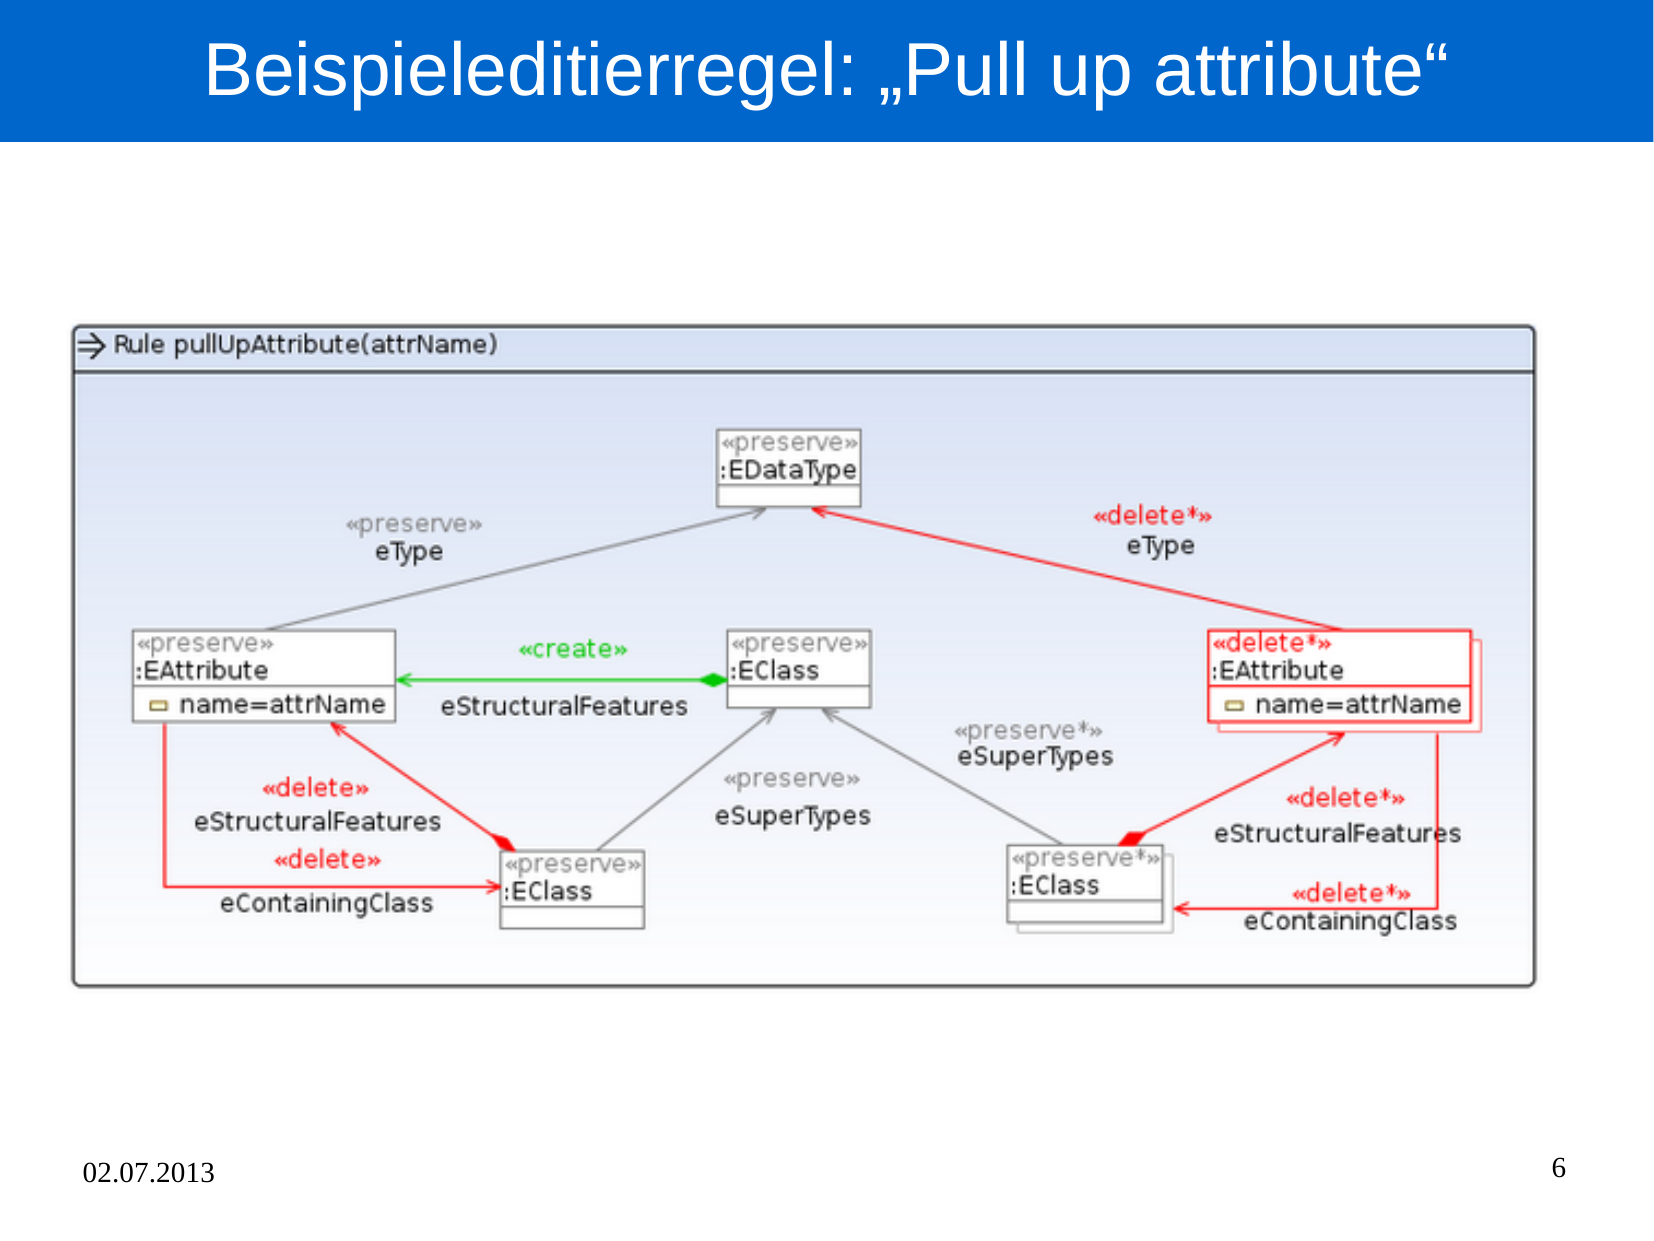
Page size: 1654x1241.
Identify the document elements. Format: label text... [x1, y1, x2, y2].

picture [67, 318, 1542, 999]
title Beispieleditierregel: „Pull up attribute“ [0, 0, 1654, 142]
